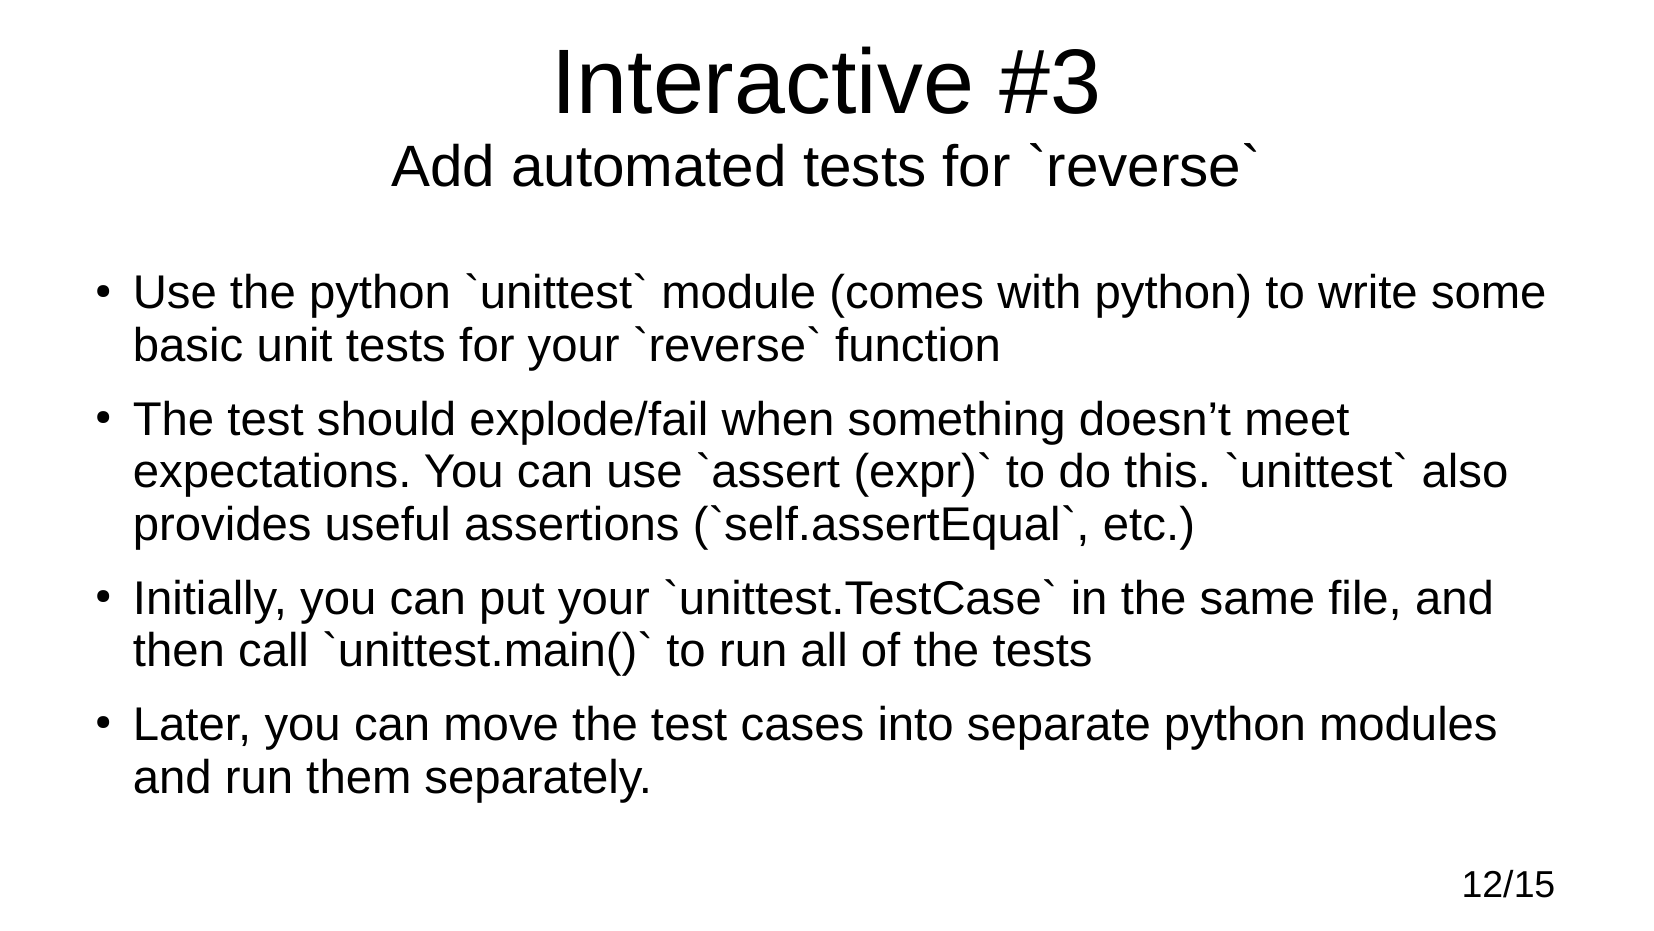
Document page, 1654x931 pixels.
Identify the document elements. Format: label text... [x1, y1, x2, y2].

title Interactive #3 Add automated tests for `reverse` [82, 30, 1571, 199]
list Use the python `unittest` module (comes with python) to write some basic unit tests for your `reverse` function The test should explode/fail when something doesn’t meet expectations. You can use `assert (expr)` to do this. `unittest` also provides useful assertions (`self.assertEqual`, etc.) Initially, you can put your `unittest.TestCase` in the same file, and then call `unittest.main()` to run all of the tests Later, you can move the test cases into separate python modules and run them separately. [82, 265, 1571, 806]
text_box <number>/15 [1446, 856, 1625, 931]
